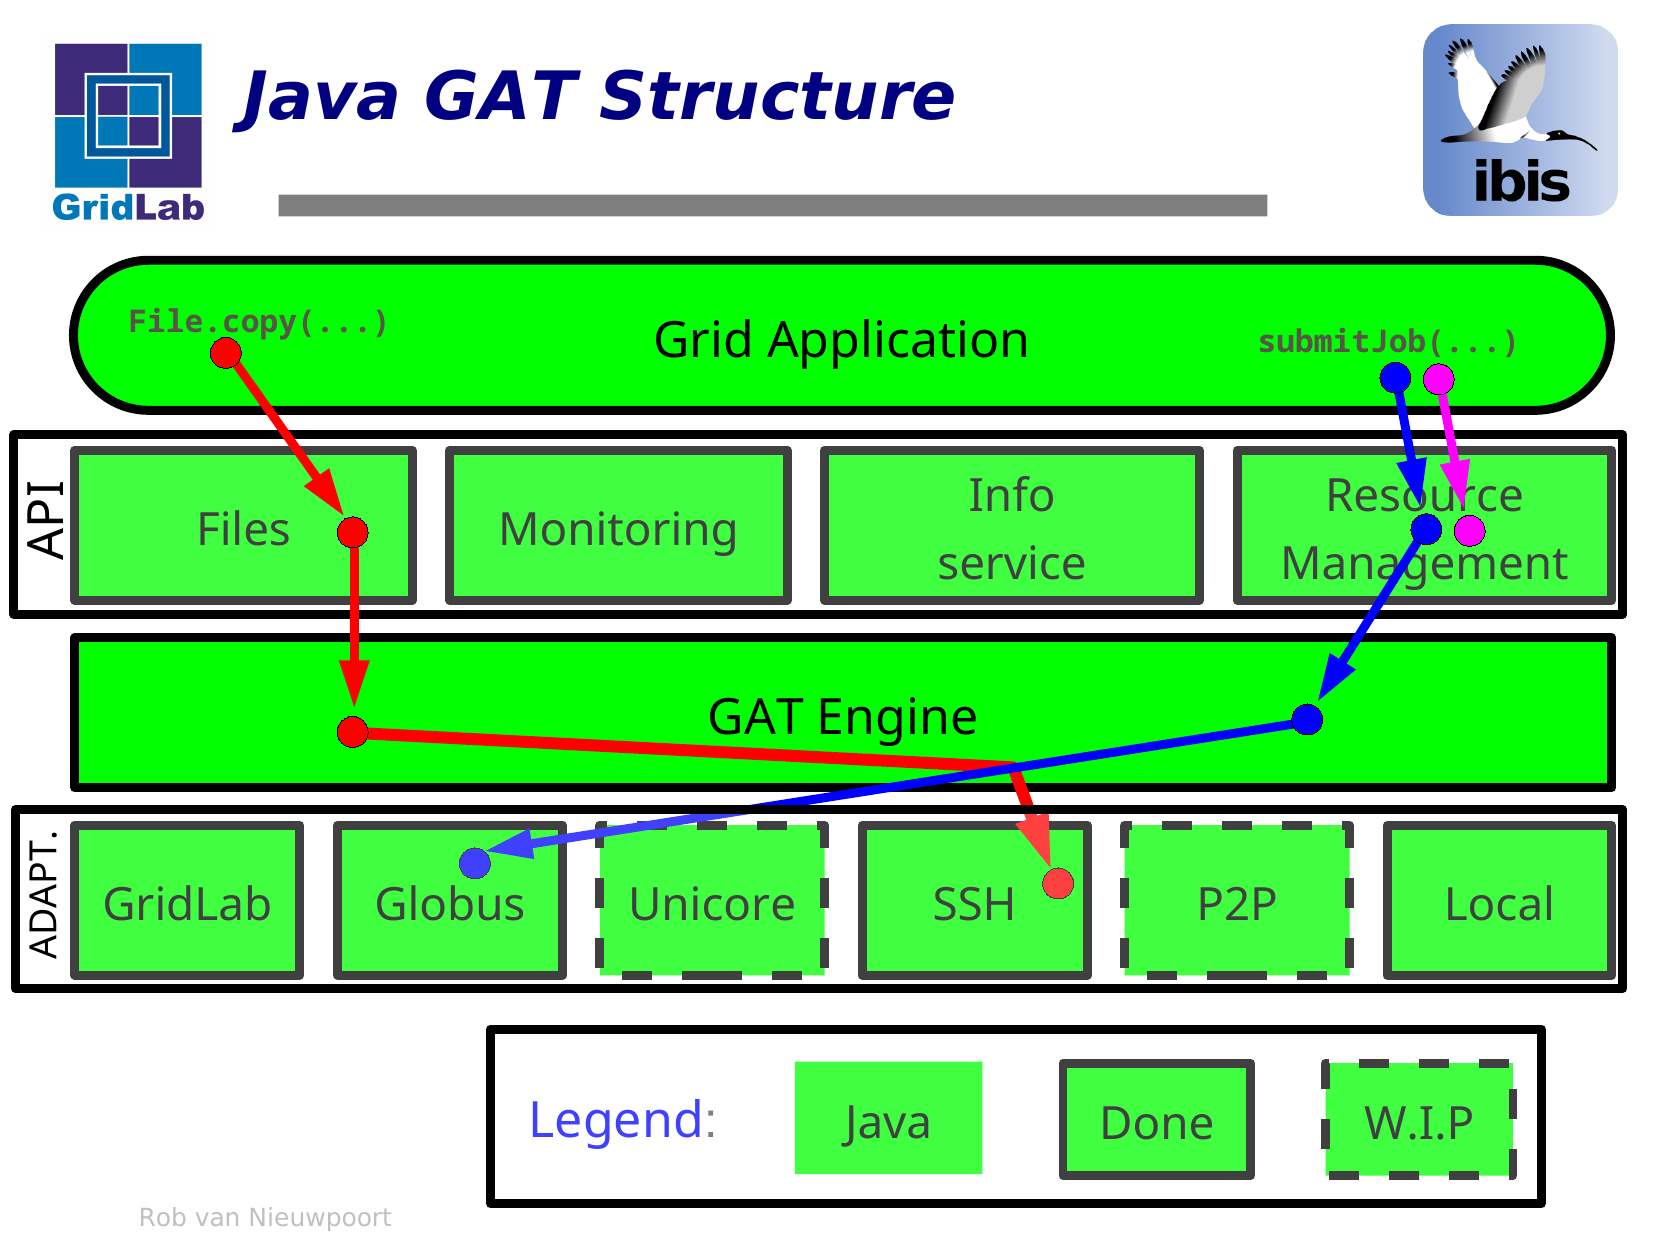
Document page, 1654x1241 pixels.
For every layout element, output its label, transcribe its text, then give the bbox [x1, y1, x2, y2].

text_box [337, 716, 369, 748]
title Java GAT Structure [243, 0, 1280, 187]
picture [1423, 24, 1618, 216]
text_box File.copy(...) [128, 295, 392, 332]
text_box submitJob(...) [1257, 315, 1521, 352]
picture [45, 34, 211, 230]
text_box [490, 1029, 1542, 1204]
text_box ADAPT. [12, 806, 83, 985]
text_box Grid Application [73, 260, 1611, 411]
text_box [15, 809, 1623, 989]
text_box [13, 434, 1623, 615]
text_box [1379, 362, 1411, 394]
text_box API [4, 431, 76, 610]
text_box [1291, 703, 1323, 735]
text_box [210, 337, 242, 369]
text_box GAT Engine [74, 637, 1612, 788]
text_box [1423, 363, 1455, 395]
